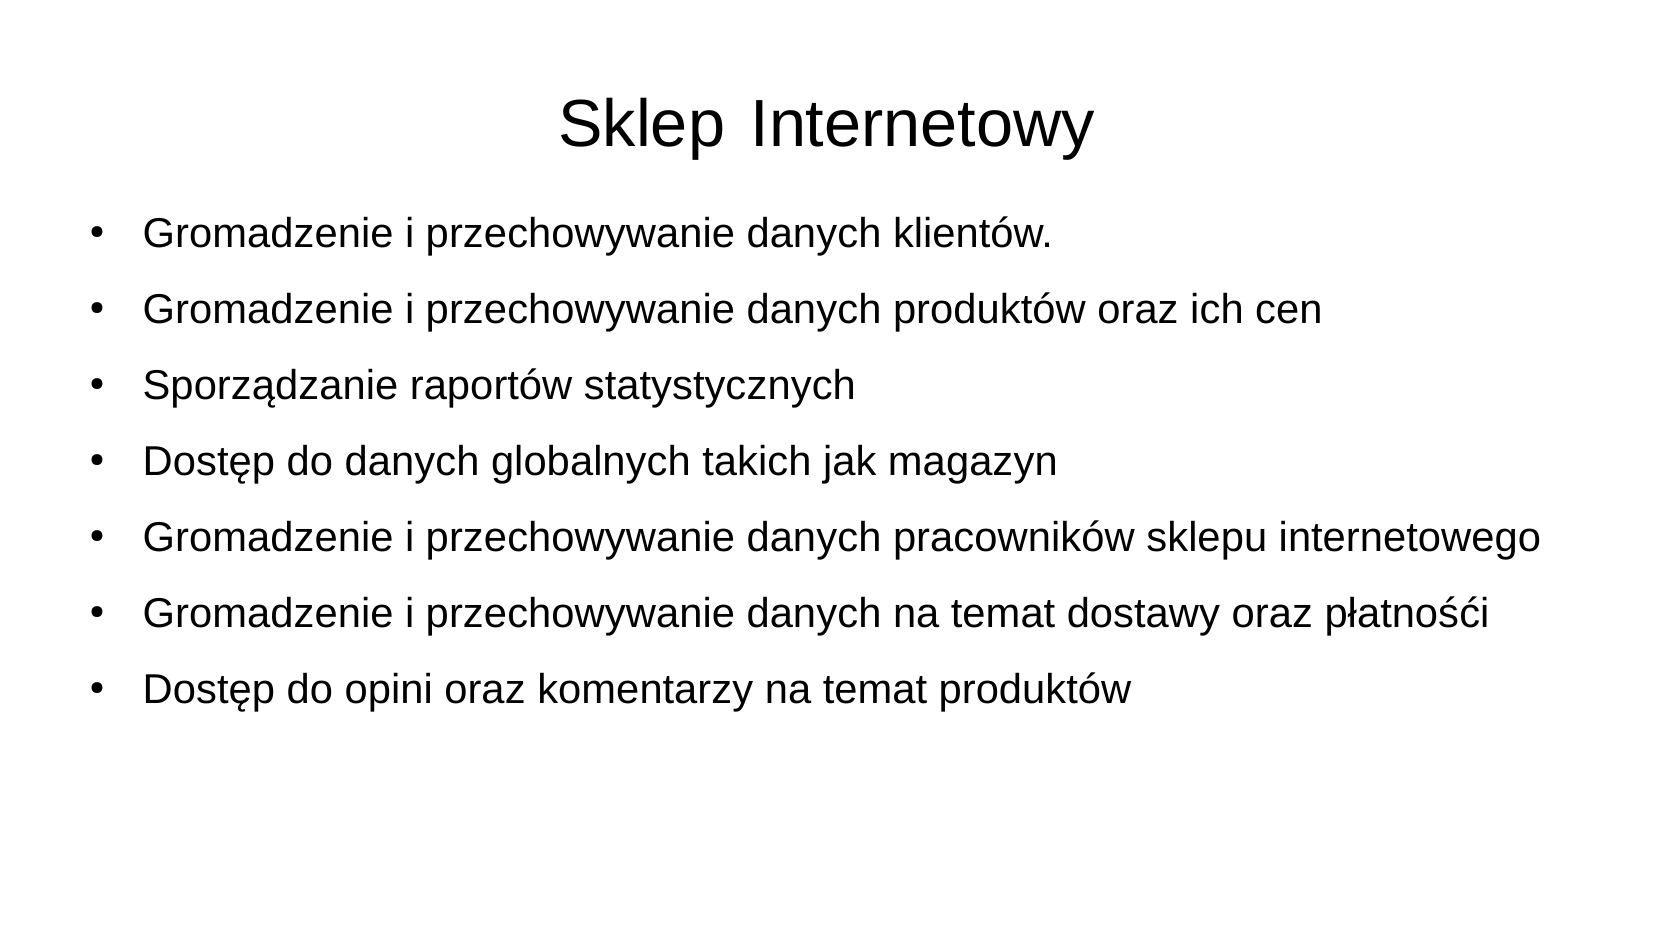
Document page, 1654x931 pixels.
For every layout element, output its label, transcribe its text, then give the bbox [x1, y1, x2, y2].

title Sklep Internetowy [82, 37, 1571, 193]
list Gromadzenie i przechowywanie danych klientów. Gromadzenie i przechowywanie danych produktów oraz ich cen Sporządzanie raportów statystycznych Dostęp do danych globalnych takich jak magazyn Gromadzenie i przechowywanie danych pracowników sklepu internetowego Gromadzenie i przechowywanie danych na temat dostawy oraz płatnośći Dostęp do opini oraz komentarzy na temat produktów [71, 210, 1561, 750]
